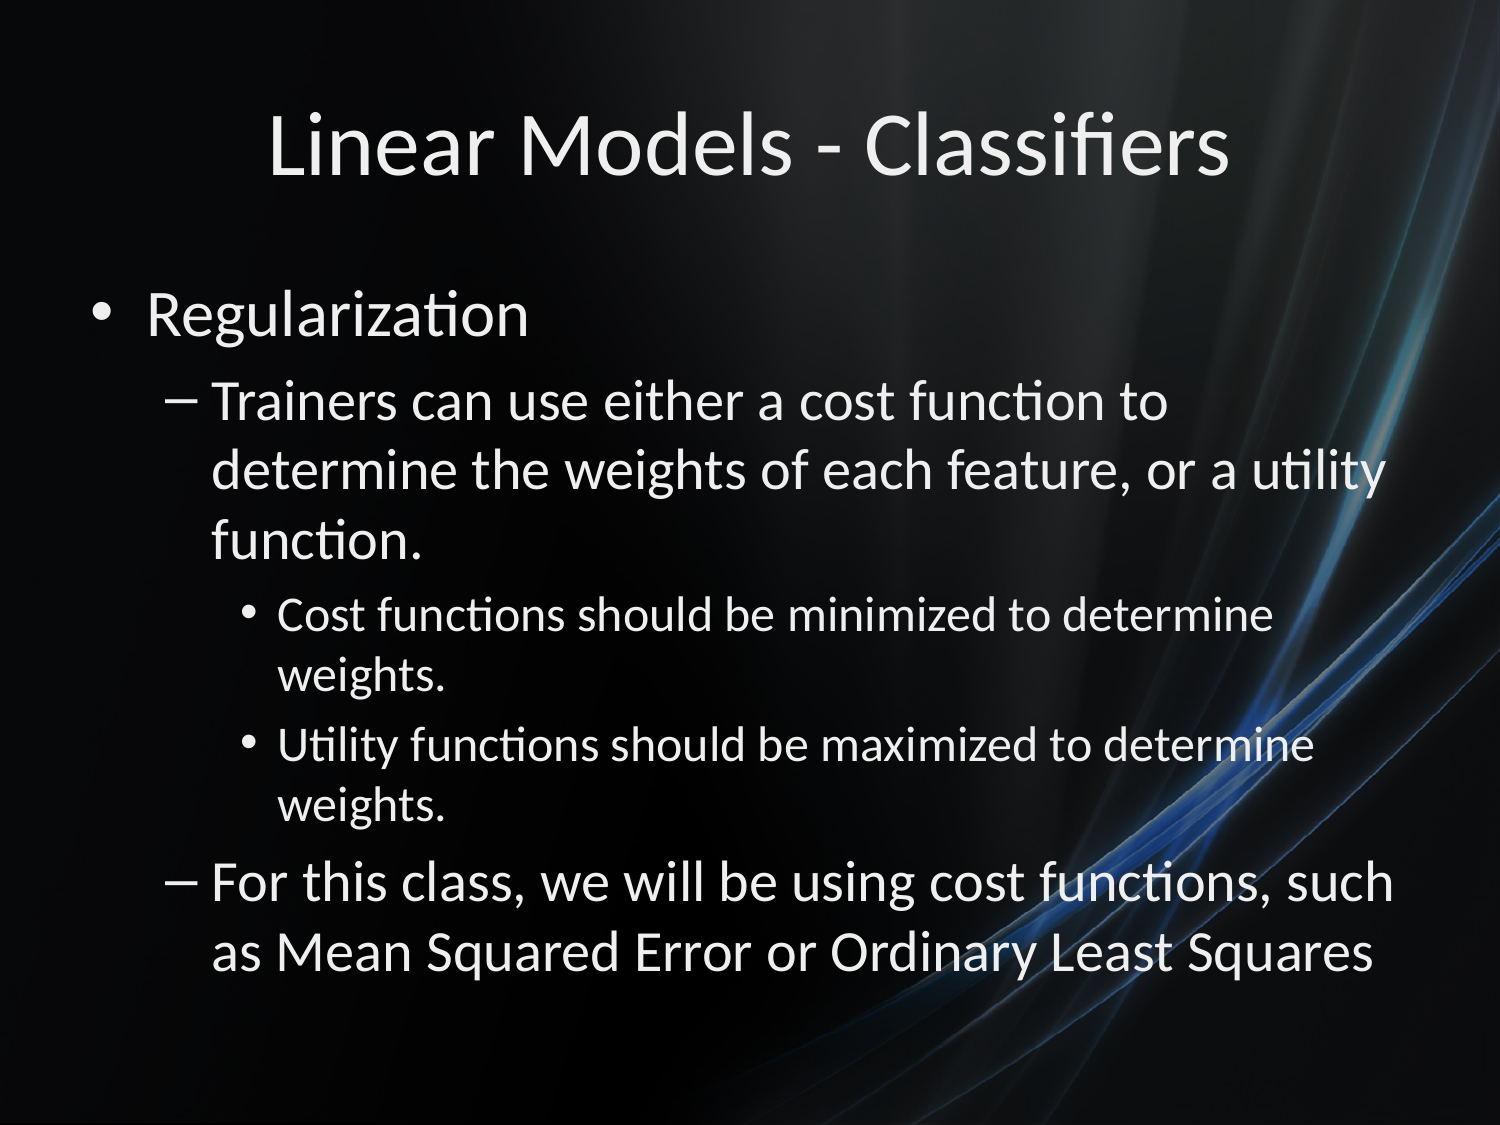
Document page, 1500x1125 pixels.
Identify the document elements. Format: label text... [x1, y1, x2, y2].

picture [0, 0, 1500, 1125]
title Linear Models - Classifiers [75, 45, 1425, 233]
list Regularization Trainers can use either a cost function to determine the weights of each feature, or a utility function. Cost functions should be minimized to determine weights. Utility functions should be maximized to determine weights. For this class, we will be using cost functions, such as Mean Squared Error or Ordinary Least Squares [75, 262, 1425, 1005]
